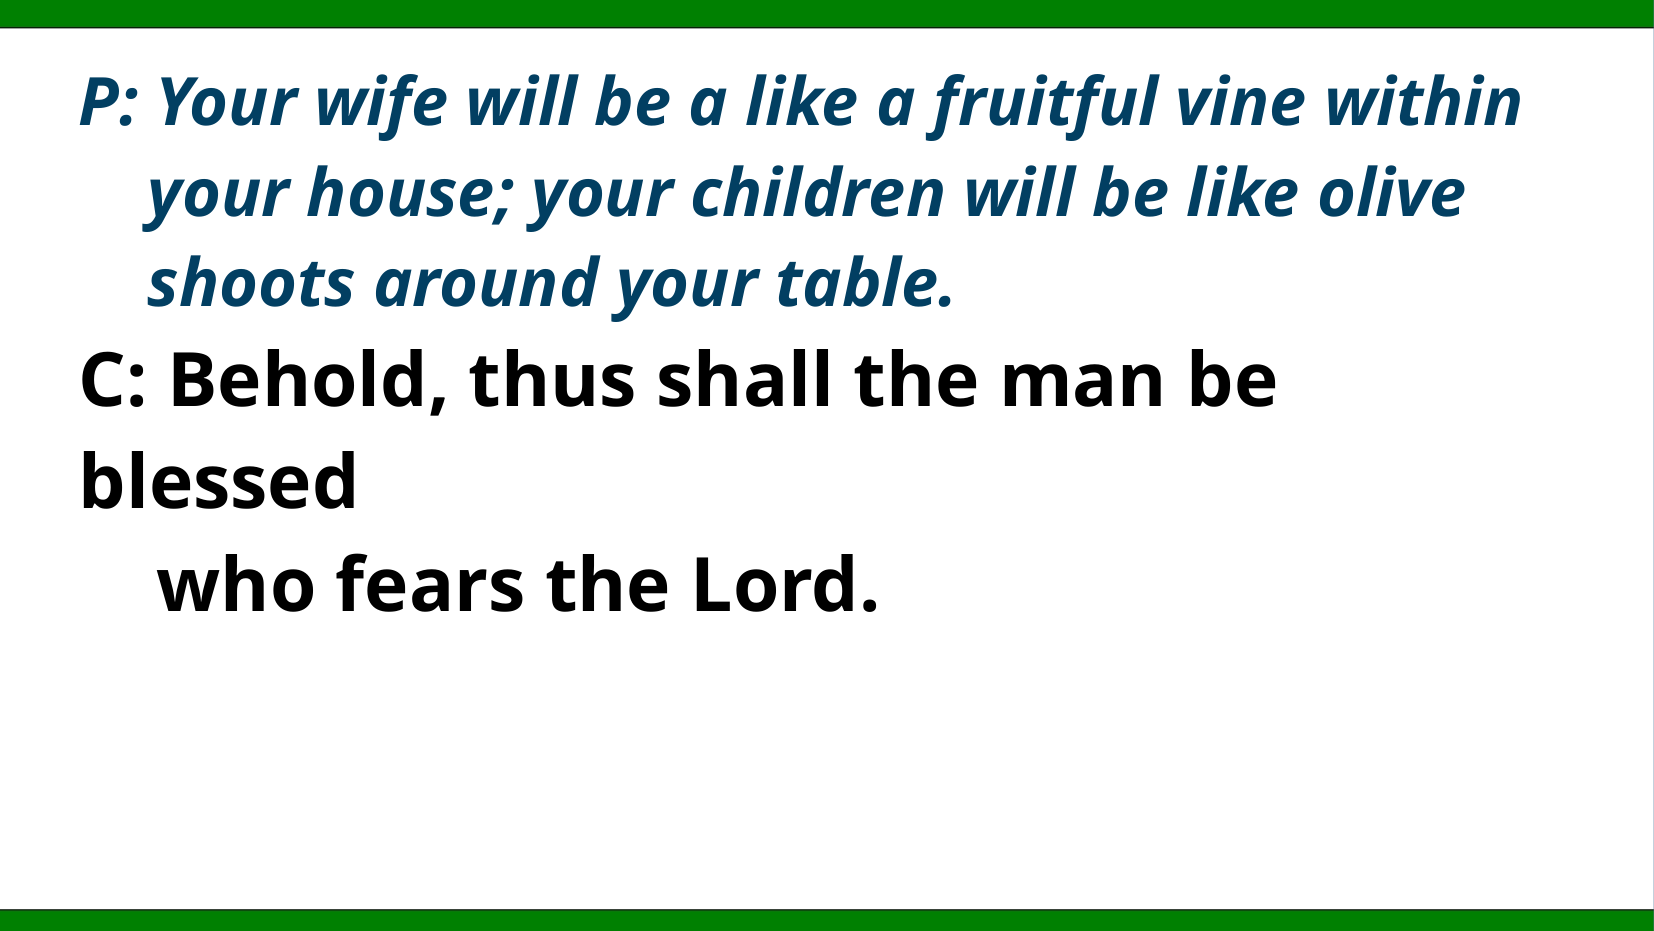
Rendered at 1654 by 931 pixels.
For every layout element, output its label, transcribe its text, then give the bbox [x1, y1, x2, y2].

picture [0, 0, 1654, 931]
text_box P: Your wife will be a like a fruitful vine within your house; your children will be like olive shoots around your table. C: Behold, thus shall the man be blessed who fears the Lord. [63, 46, 1594, 528]
